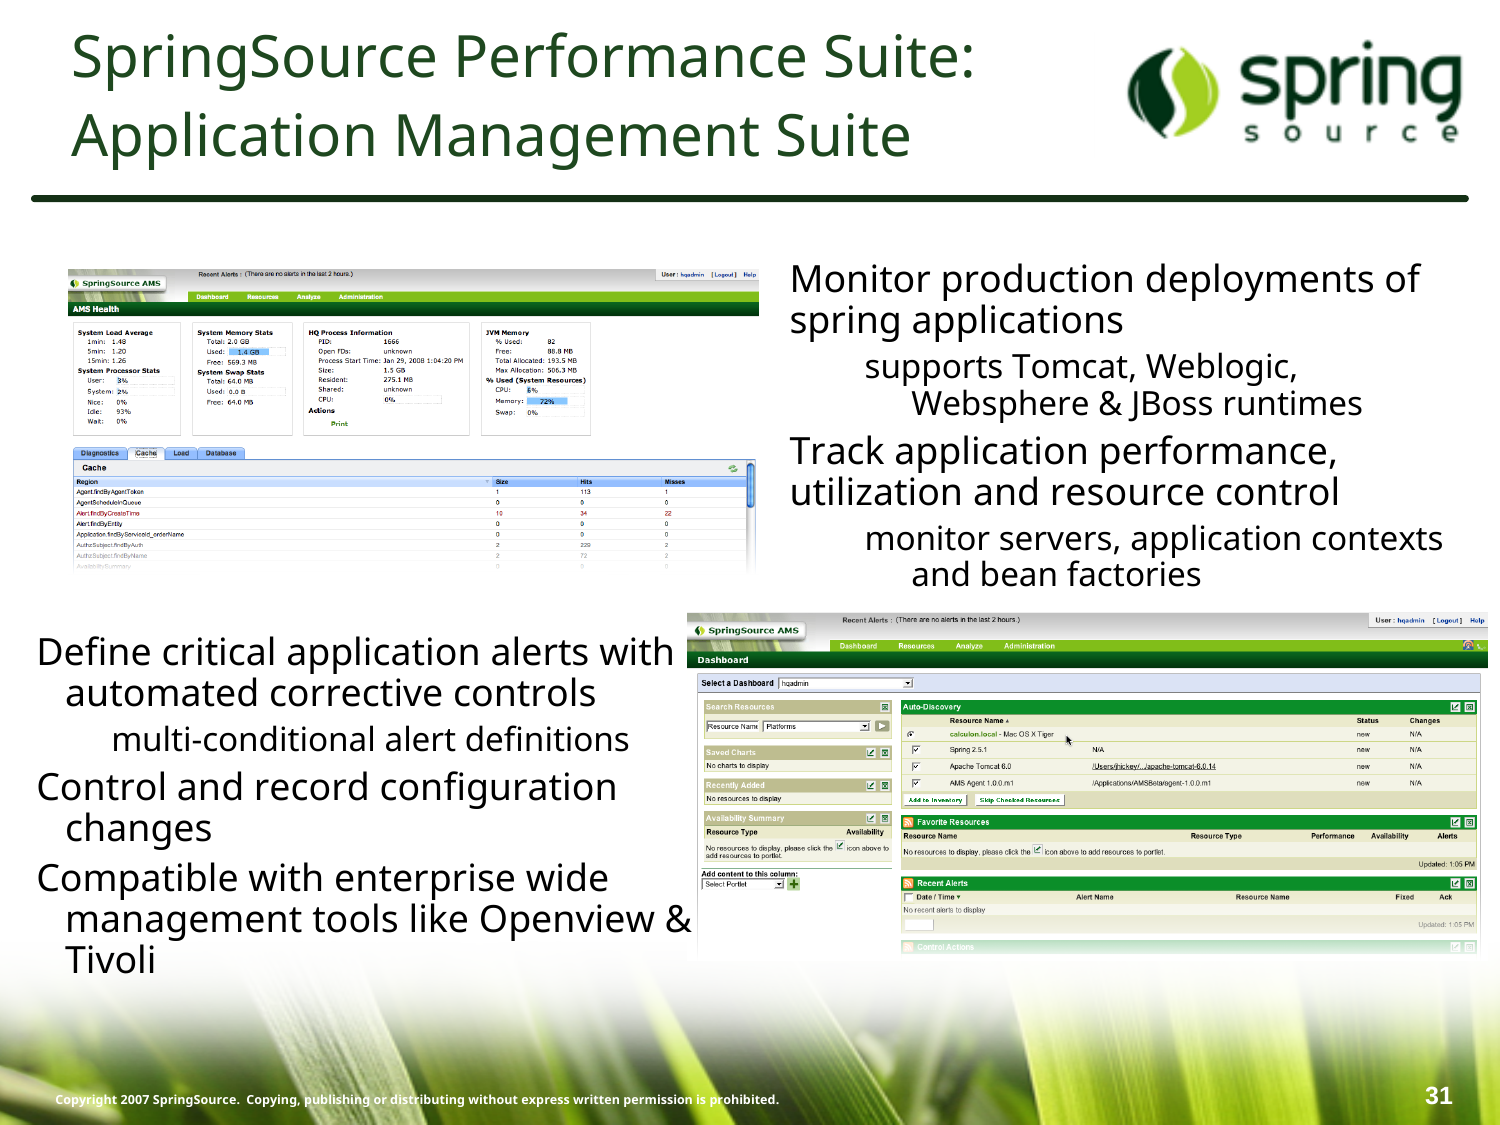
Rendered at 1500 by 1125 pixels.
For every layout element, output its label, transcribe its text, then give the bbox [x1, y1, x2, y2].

picture [1093, 32, 1500, 158]
title SpringSource Performance Suite: Application Management Suite [56, 13, 1089, 176]
picture [0, 612, 1500, 1125]
text_box Monitor production deployments of spring applications supports Tomcat, Weblogic, Websphere & JBoss runtimes Track application performance, utilization and resource control monitor servers, application contexts and bean factories [774, 252, 1466, 638]
text_box Define critical application alerts with automated corrective controls multi-conditional alert definitions Control and record configuration changes Compatible with enterprise wide management tools like Openview & Tivoli [21, 624, 713, 990]
picture [68, 269, 759, 575]
